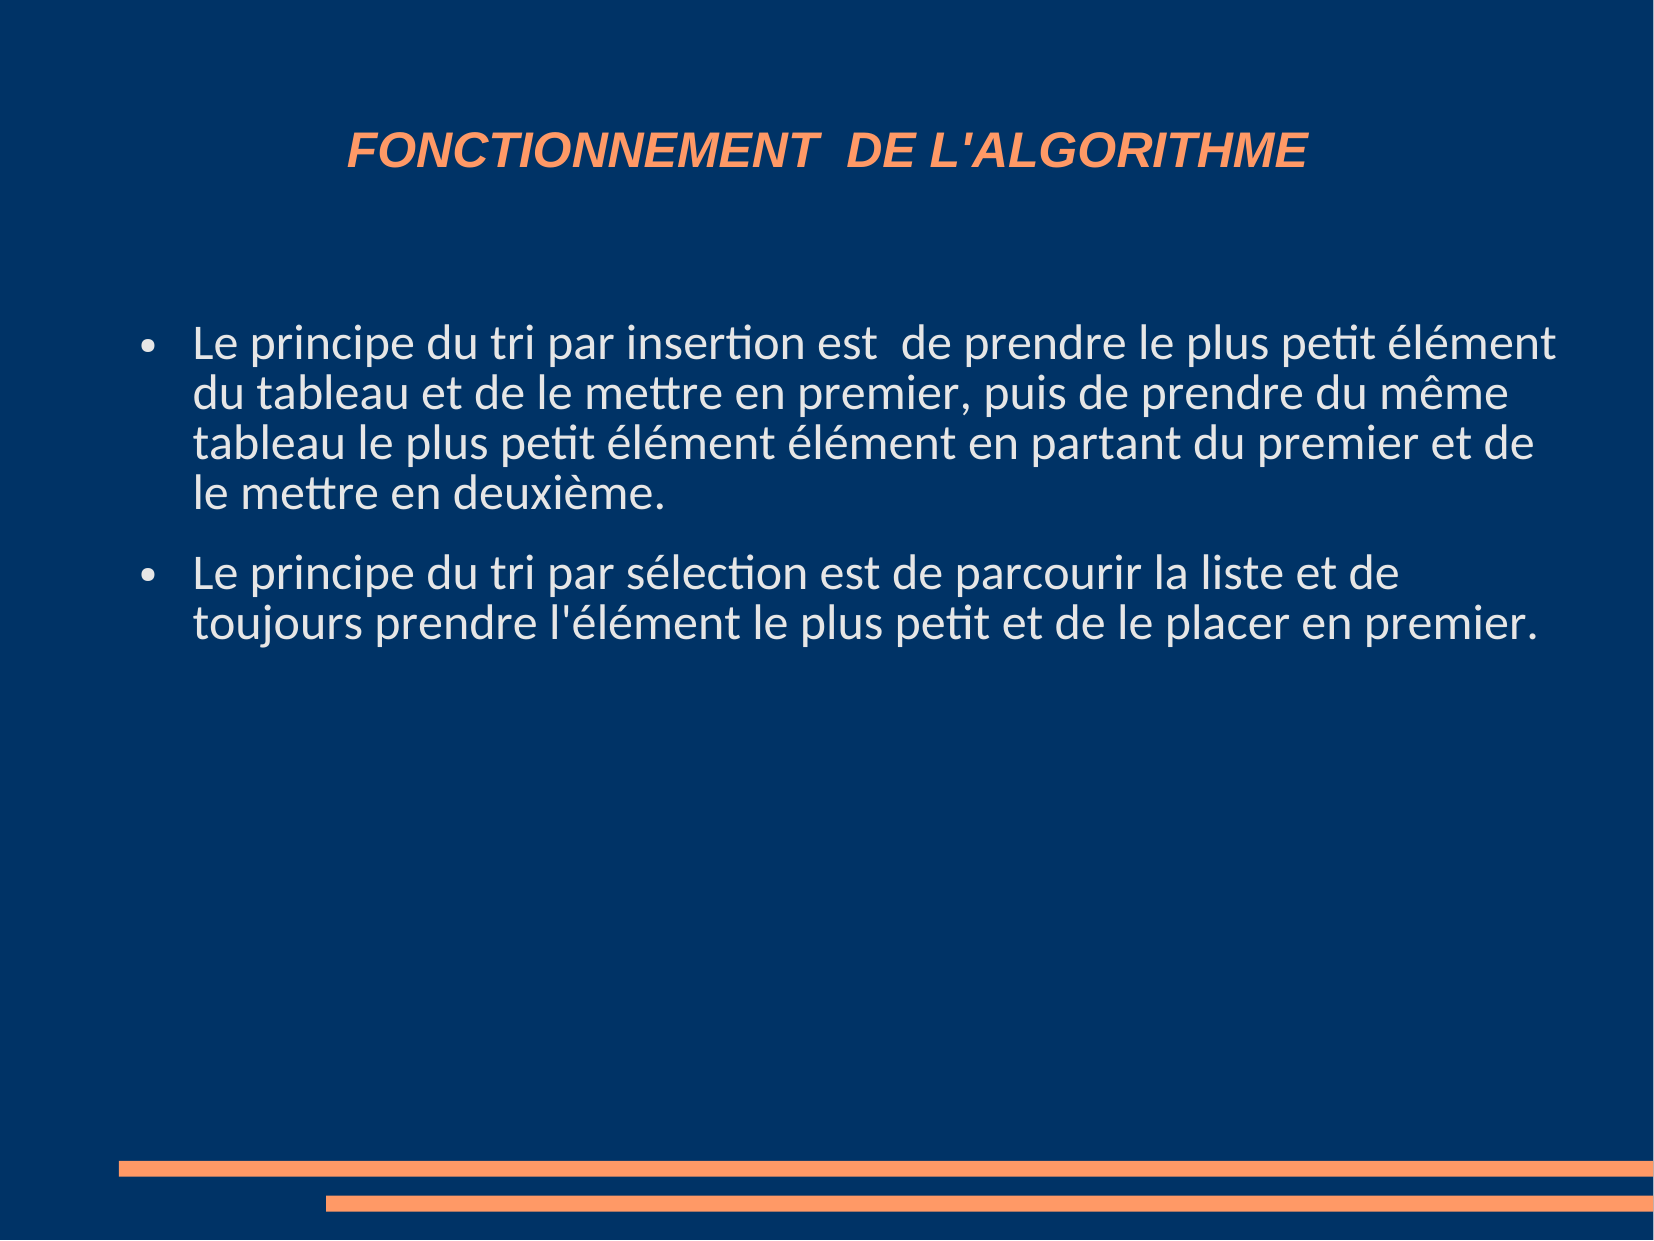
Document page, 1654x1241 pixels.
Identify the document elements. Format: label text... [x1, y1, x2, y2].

list Le principe du tri par insertion est de prendre le plus petit élément du tableau et de le mettre en premier, puis de prendre du même tableau le plus petit élément élément en partant du premier et de le mettre en deuxième. Le principe du tri par sélection est de parcourir la liste et de toujours prendre l'élément le plus petit et de le placer en premier. [121, 322, 1561, 1132]
title FONCTIONNEMENT DE L'ALGORITHME [121, 46, 1534, 254]
